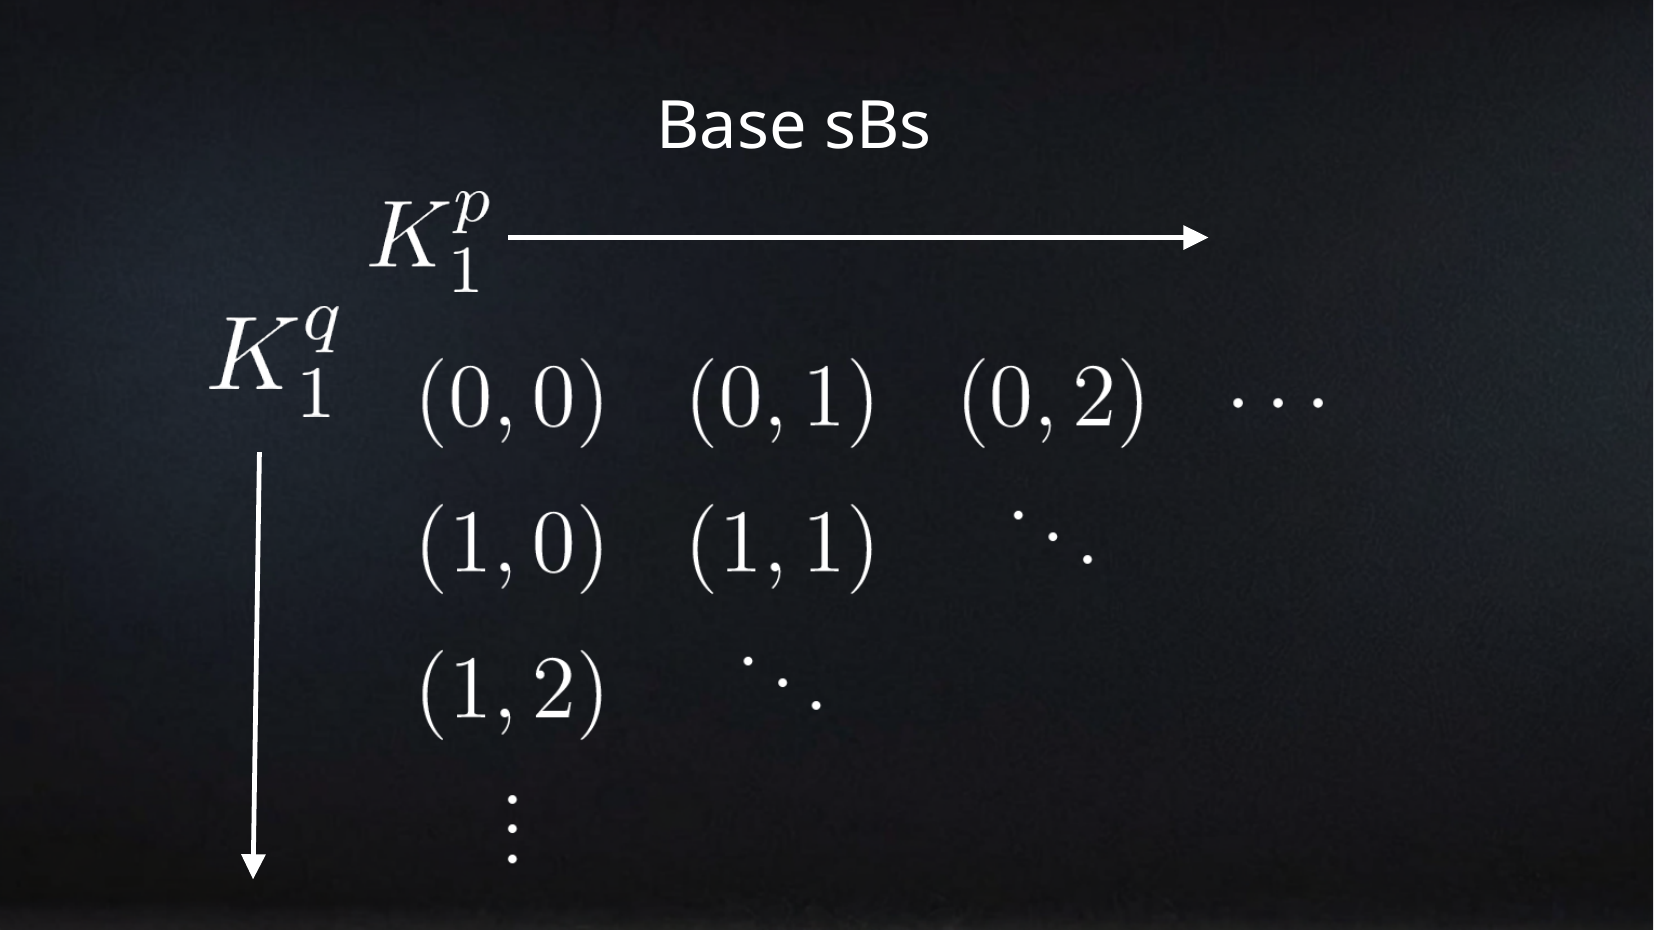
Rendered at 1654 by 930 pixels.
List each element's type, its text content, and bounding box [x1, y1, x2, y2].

picture [0, 0, 1654, 930]
text_box Base sBs [86, 69, 1520, 177]
